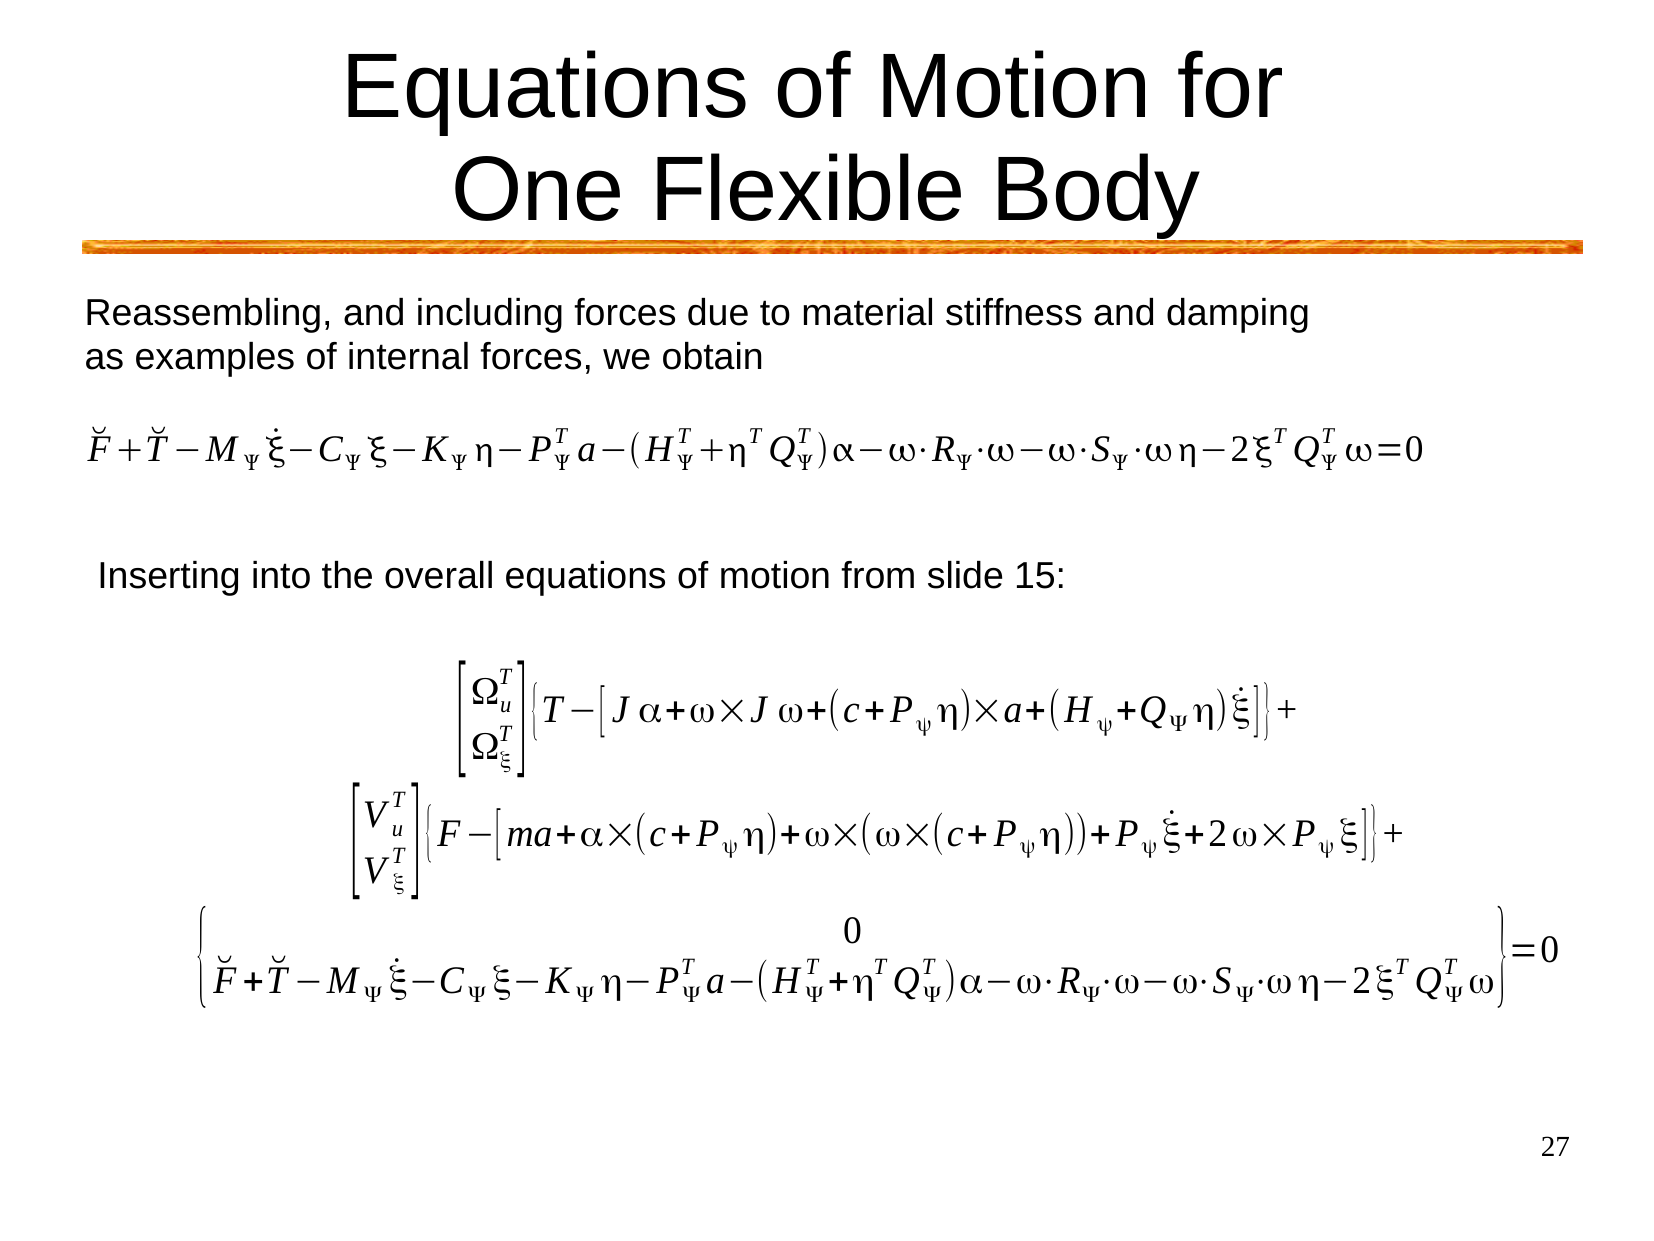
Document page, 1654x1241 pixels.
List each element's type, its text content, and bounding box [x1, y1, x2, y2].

chart [191, 658, 1565, 1010]
chart [78, 292, 1431, 479]
text_box Inserting into the overall equations of motion from slide 15: [82, 547, 1084, 605]
picture [82, 240, 1583, 254]
title Equations of Motion for One Flexible Body [82, 34, 1571, 240]
